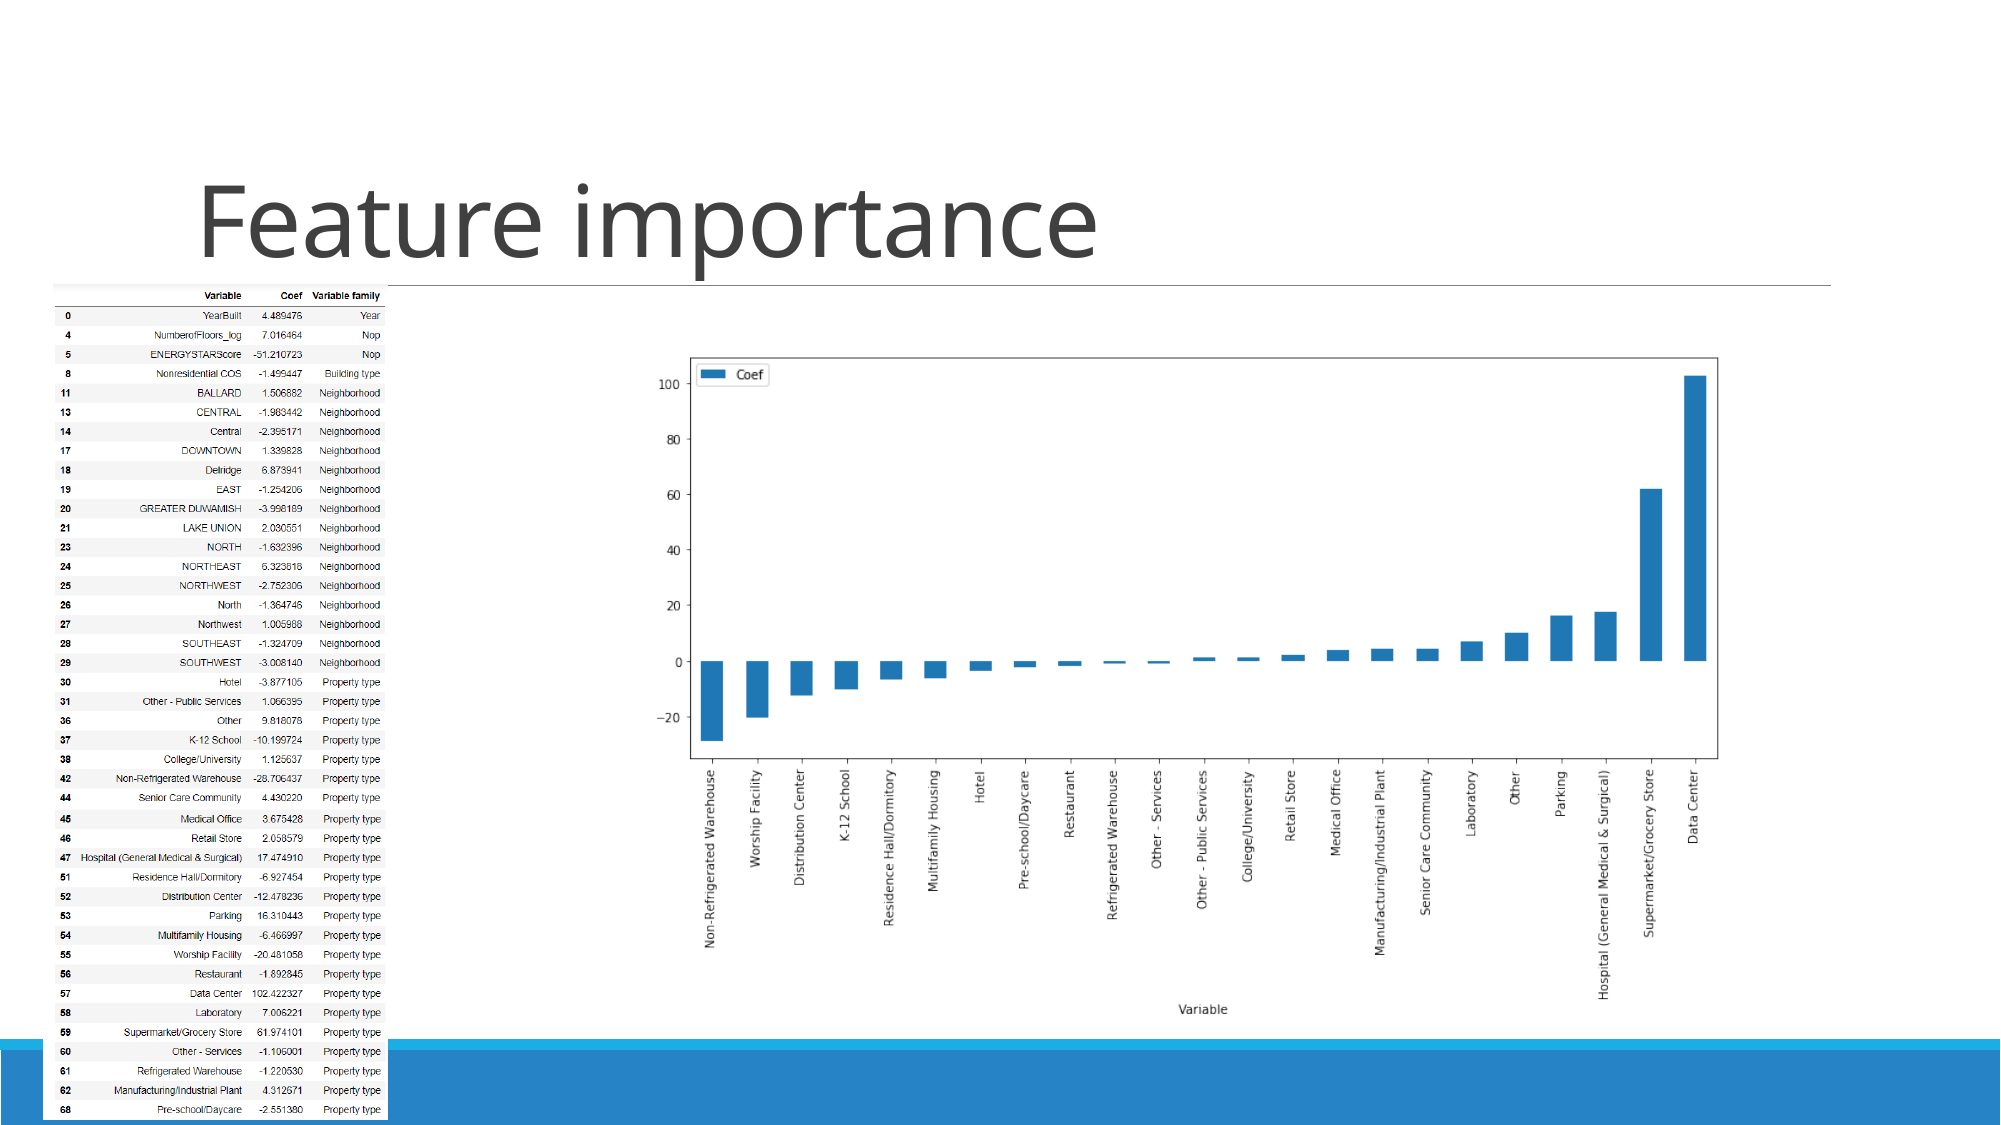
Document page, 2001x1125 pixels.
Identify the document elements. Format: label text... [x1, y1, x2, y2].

picture [53, 285, 388, 807]
picture [43, 808, 388, 1120]
picture [647, 350, 1726, 1024]
title Feature importance [180, 47, 1831, 286]
